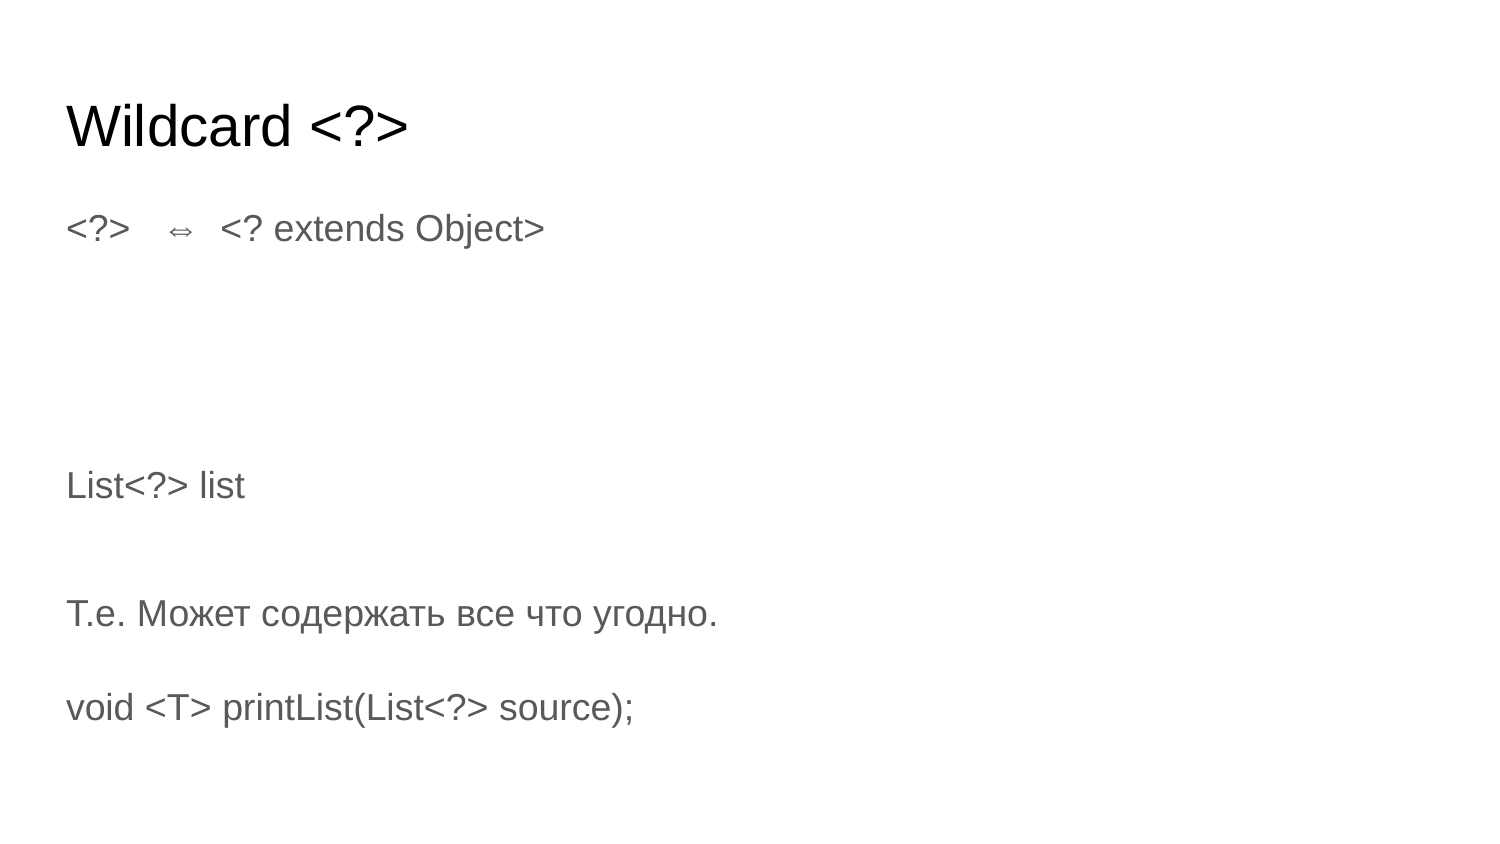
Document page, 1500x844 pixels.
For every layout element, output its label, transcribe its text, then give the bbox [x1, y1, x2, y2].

list <?> ⇔ <? extends Object> List<?> list Т.е. Может содержать все что угодно. void <T> printList(List<?> source); [51, 189, 1172, 750]
title Wildcard <?> [51, 72, 1449, 167]
